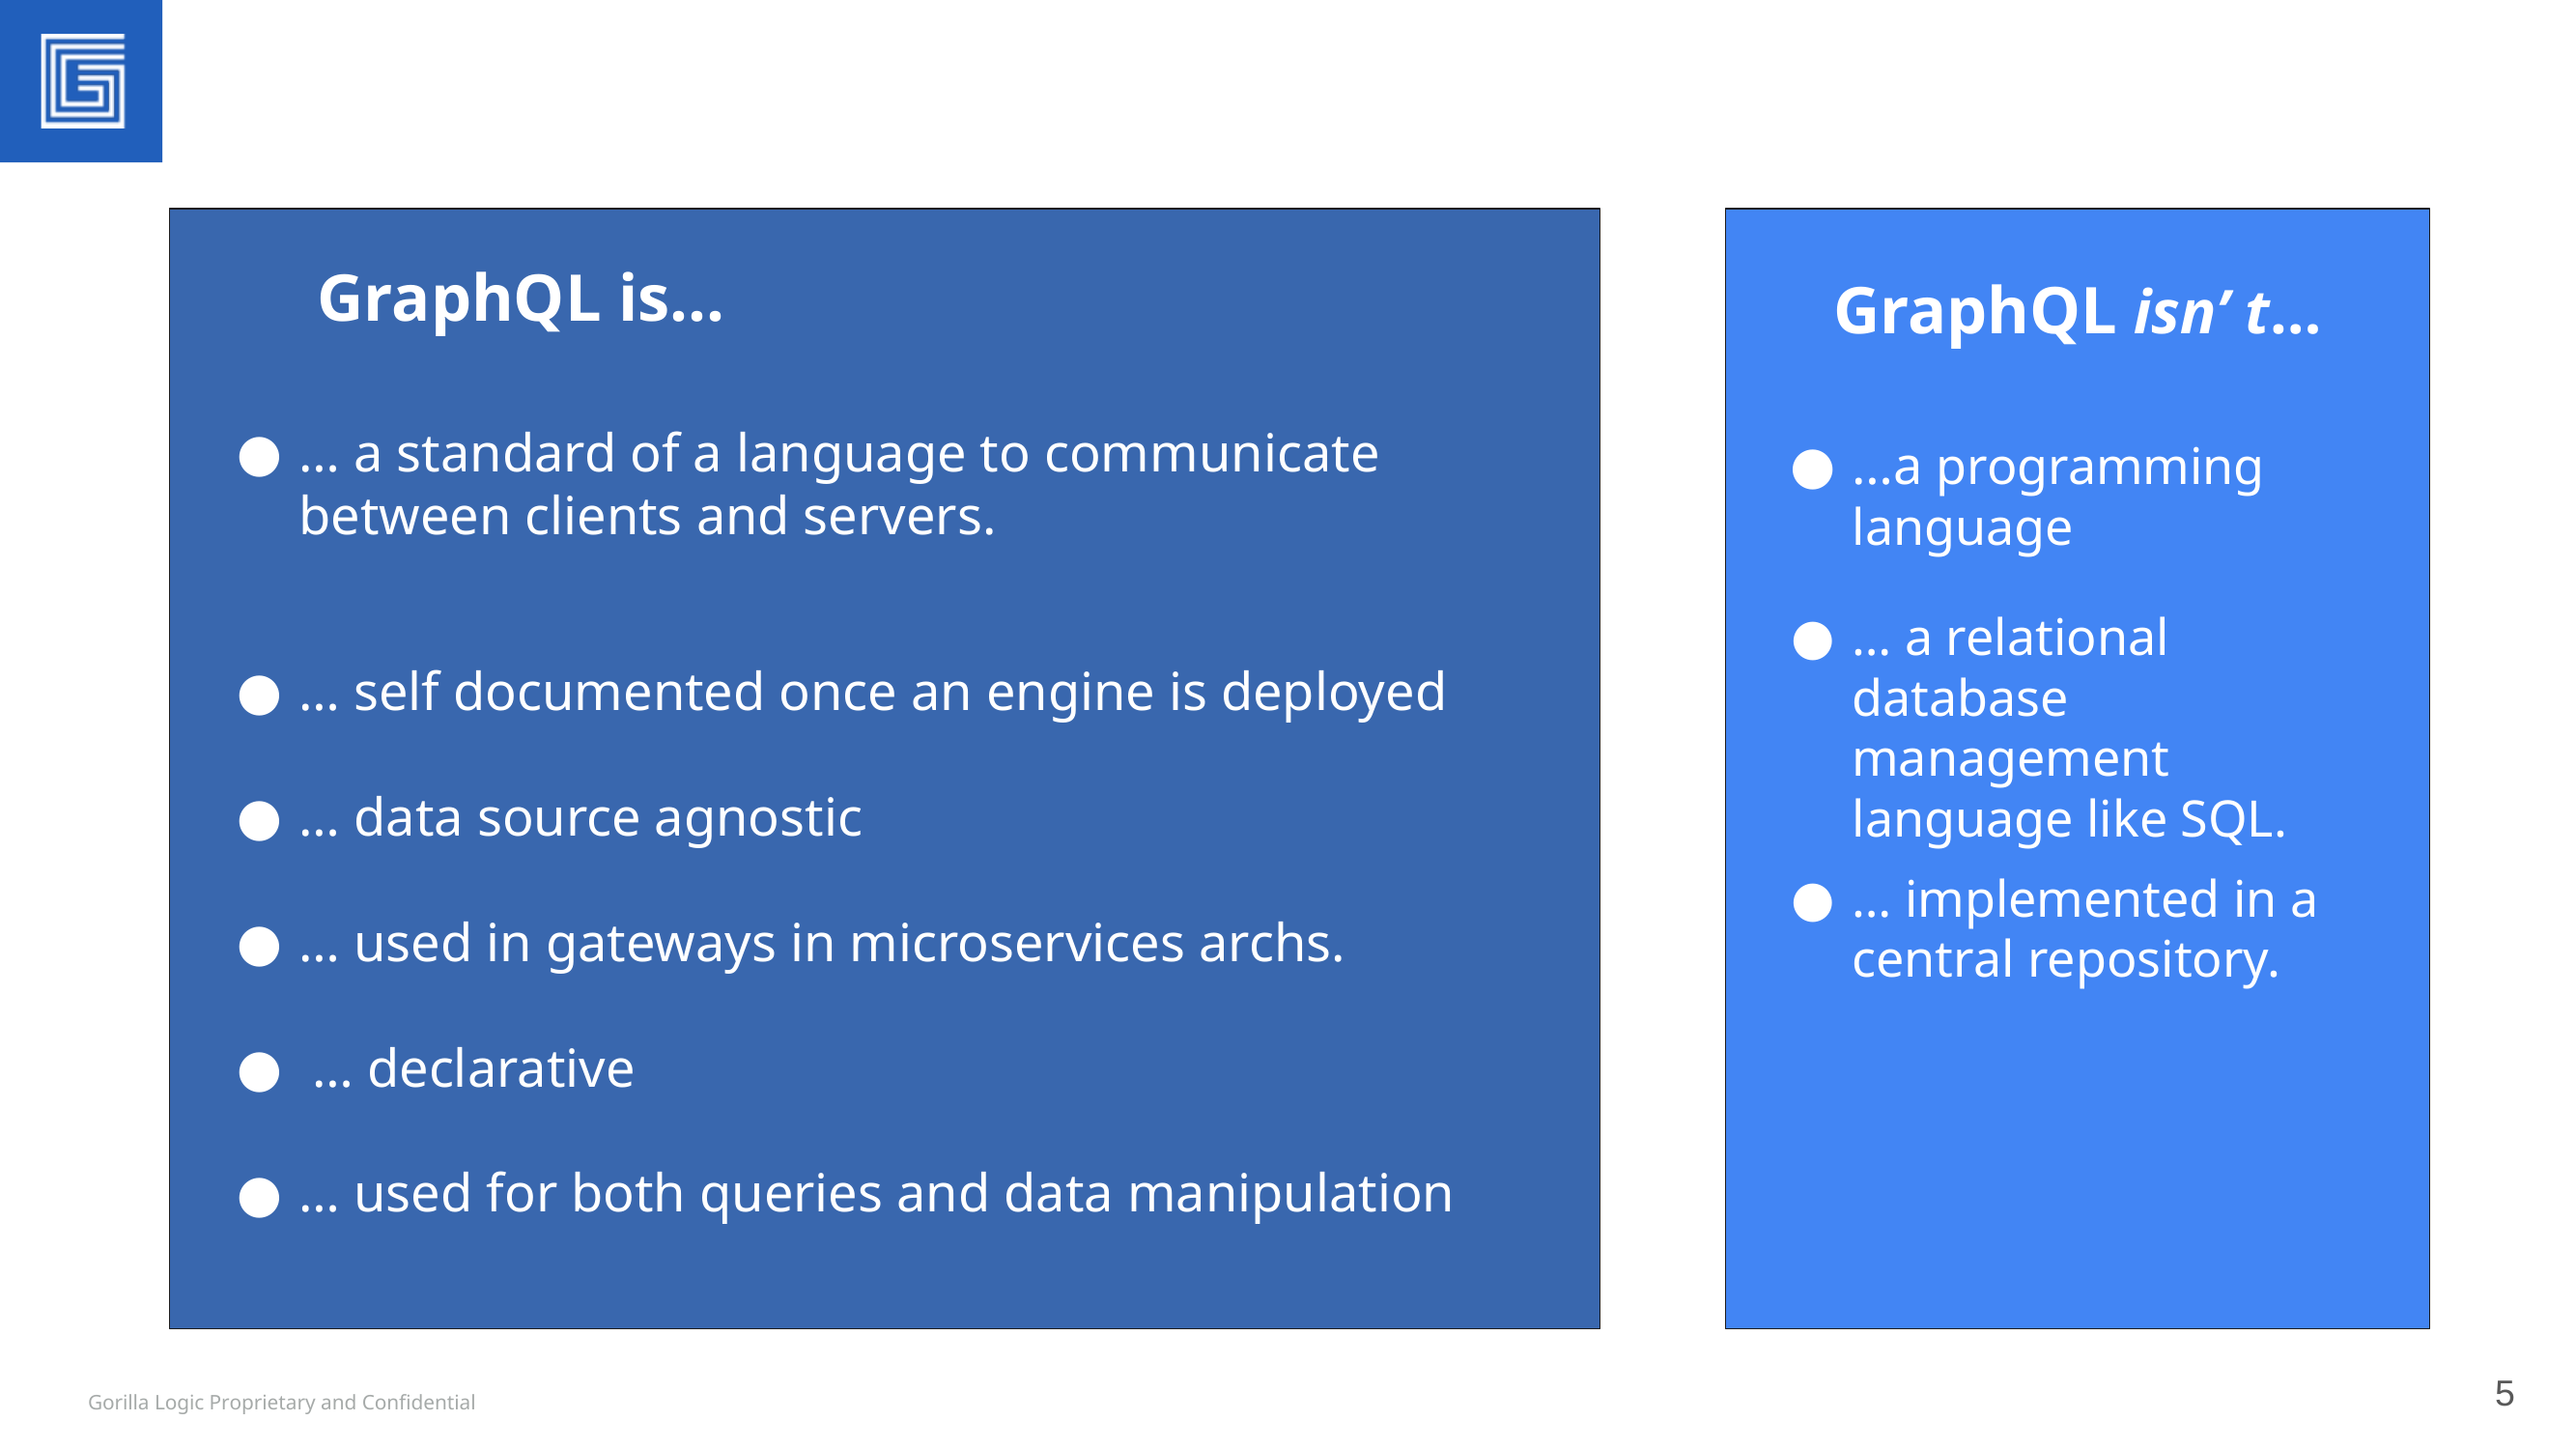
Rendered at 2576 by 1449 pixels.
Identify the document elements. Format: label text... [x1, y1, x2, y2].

text_box GraphQL is… [194, 258, 848, 382]
text_box …a programming language … a relational database management language like SQL. … implemented in a central repository. [1765, 424, 2392, 1266]
text_box … a standard of a language to communicate between clients and servers. … self documented once an engine is deployed … data source agnostic … used in gateways in microservices archs. … declarative … used for both queries and data manipulation [212, 412, 1558, 1254]
text_box GraphQL isn’ t… [1751, 270, 2404, 394]
slide_number <number> [2386, 1338, 2541, 1449]
text_box [1725, 209, 2430, 1329]
text_box [169, 209, 1600, 1329]
picture [41, 34, 132, 128]
